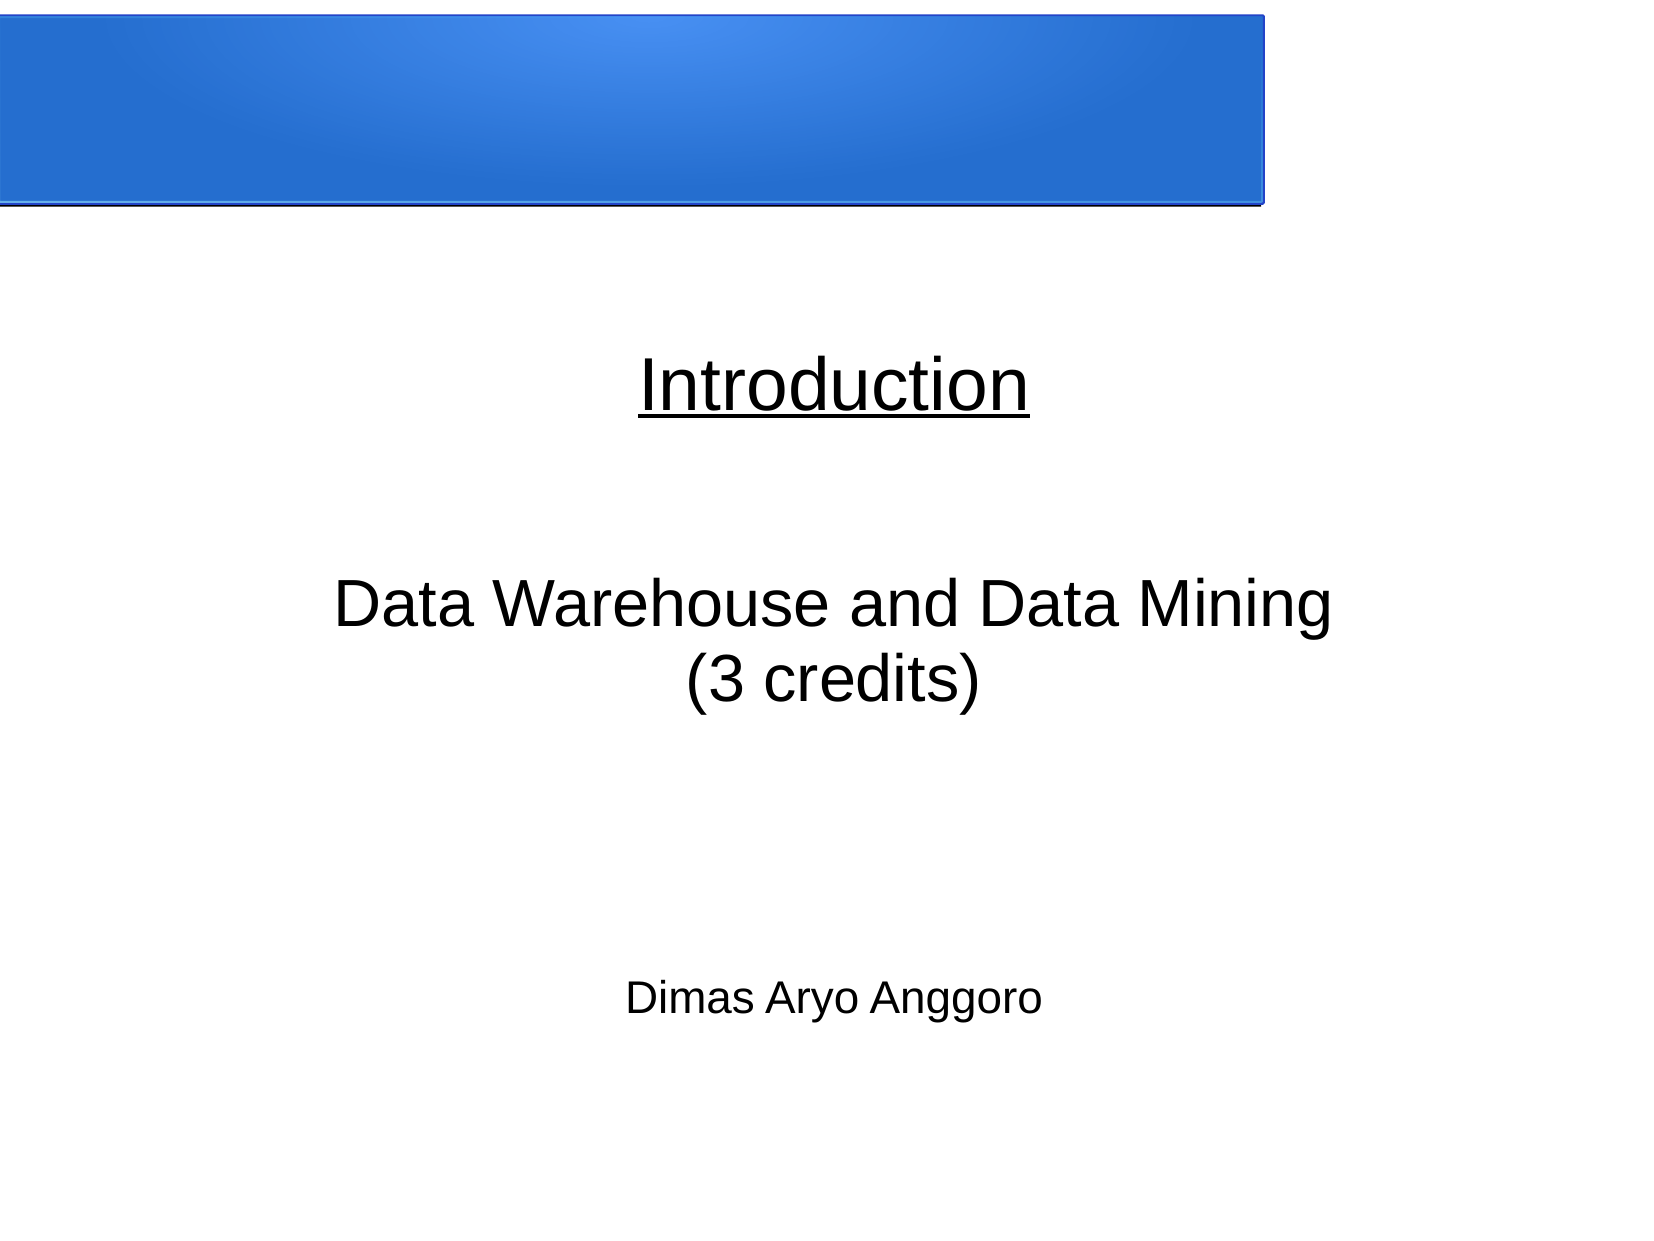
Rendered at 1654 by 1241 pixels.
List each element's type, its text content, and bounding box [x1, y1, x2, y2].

subtitle Introduction Data Warehouse and Data Mining (3 credits) Dimas Aryo Anggoro [90, 240, 1579, 1126]
